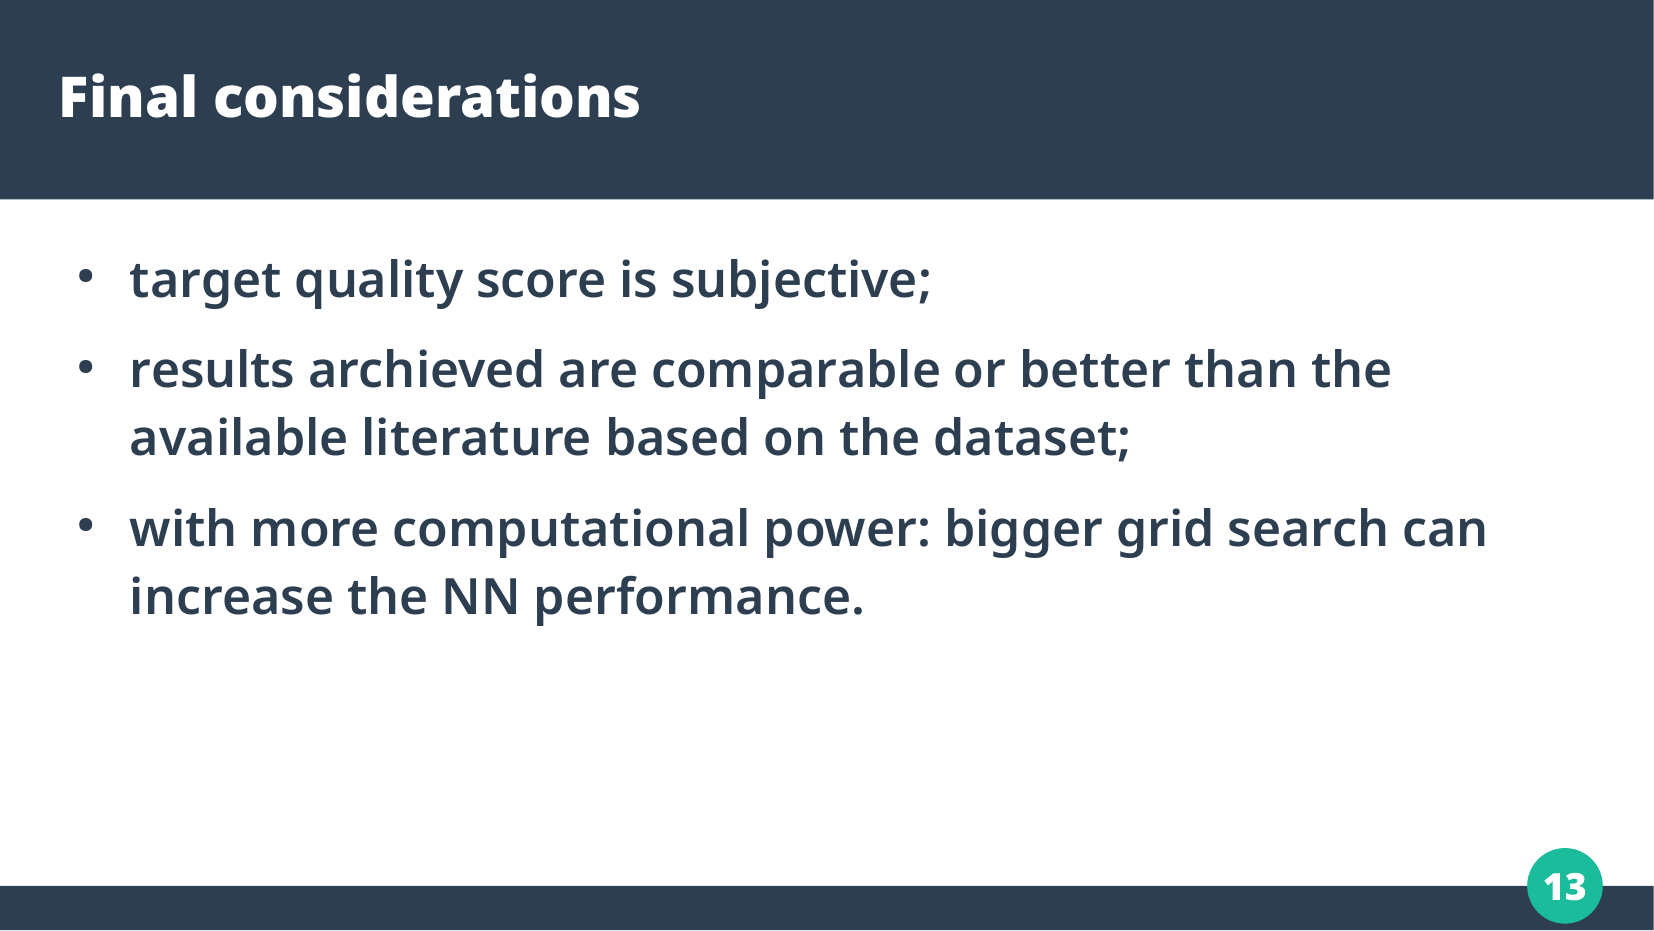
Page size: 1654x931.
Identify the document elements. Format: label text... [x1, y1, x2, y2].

title Final considerations [59, 37, 1595, 156]
list target quality score is subjective; results archieved are comparable or better than the available literature based on the dataset; with more computational power: bigger grid search can increase the NN performance. [59, 243, 1595, 864]
